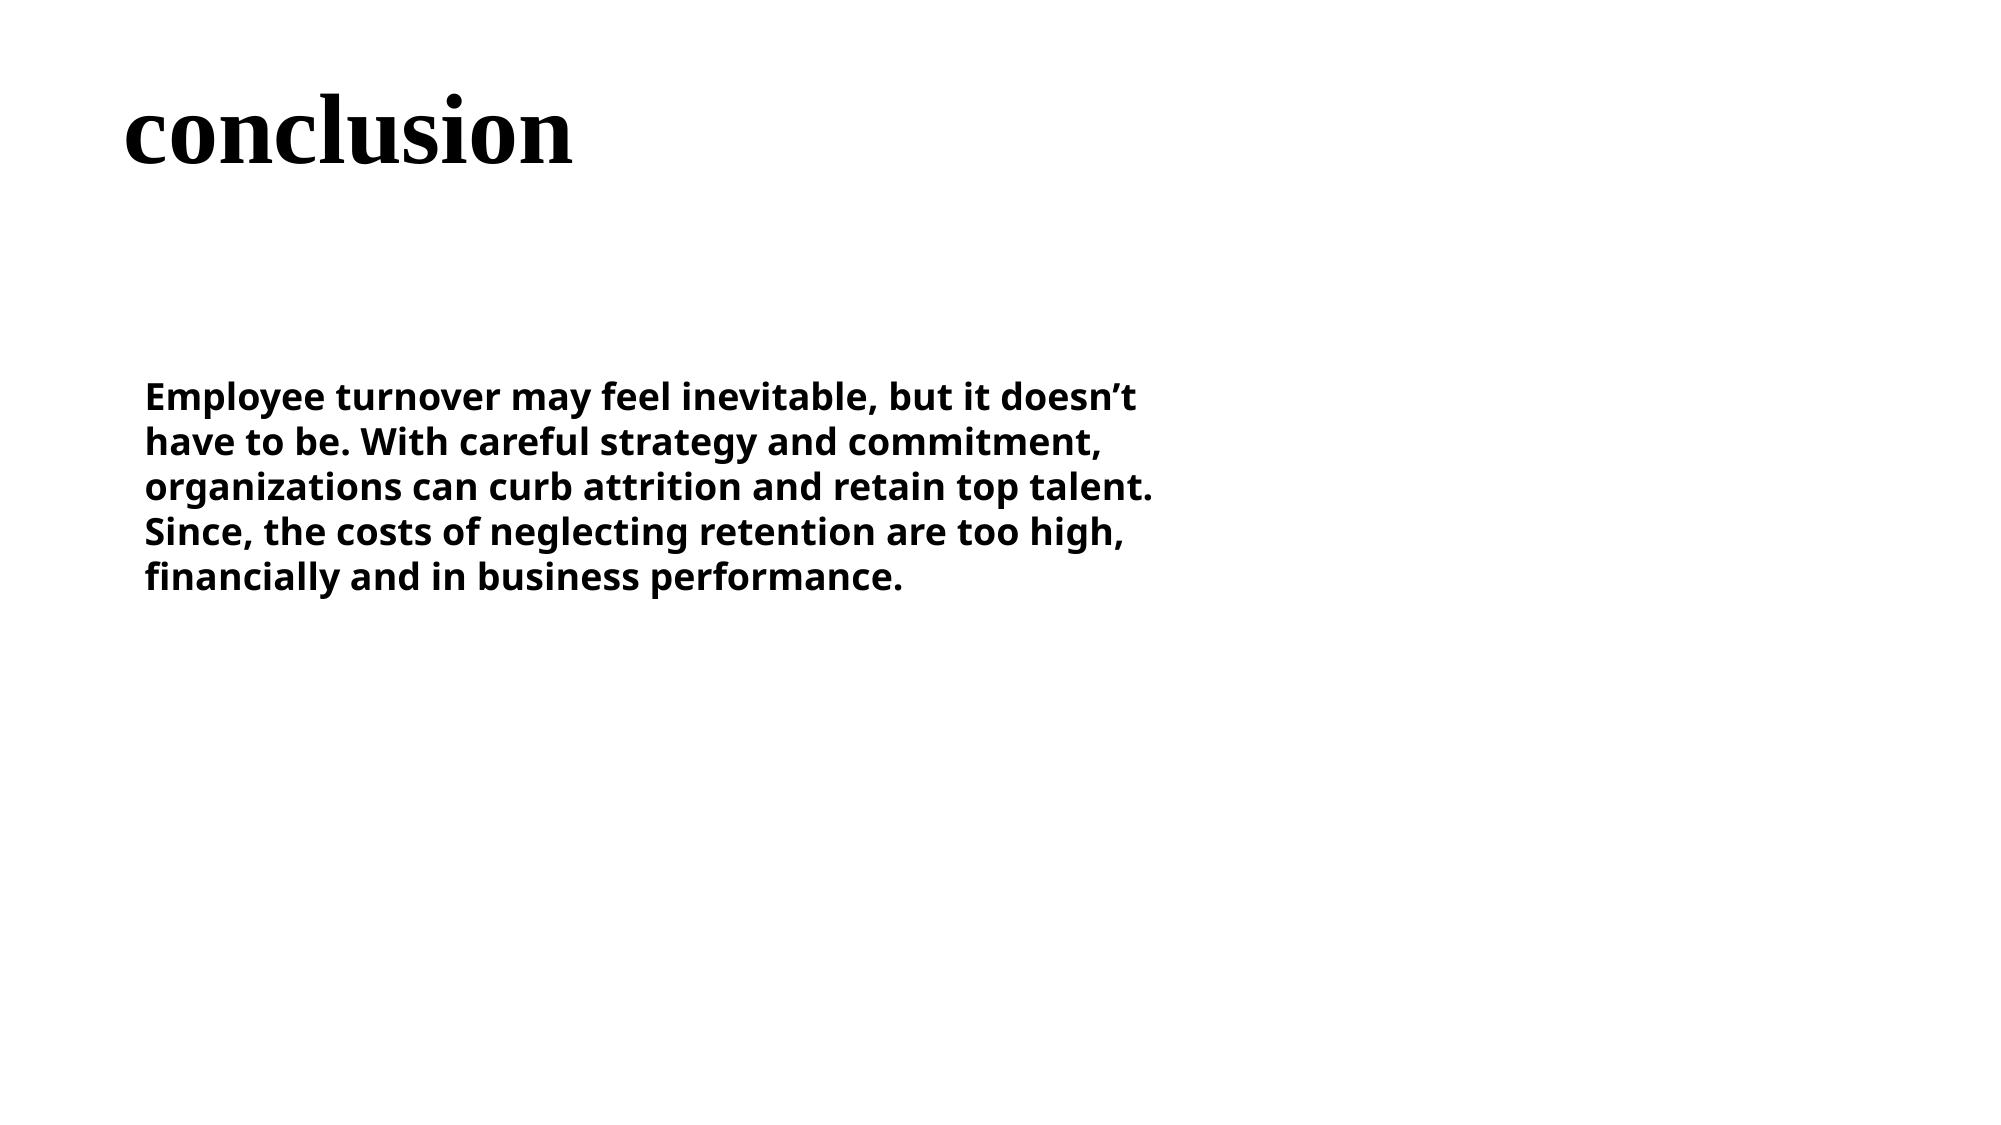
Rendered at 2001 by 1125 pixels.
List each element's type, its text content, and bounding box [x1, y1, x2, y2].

title conclusion [123, 63, 1877, 188]
text_box Employee turnover may feel inevitable, but it doesn’t have to be. With careful strategy and commitment, organizations can curb attrition and retain top talent. Since, the costs of neglecting retention are too high, financially and in business performance. [129, 365, 1201, 563]
